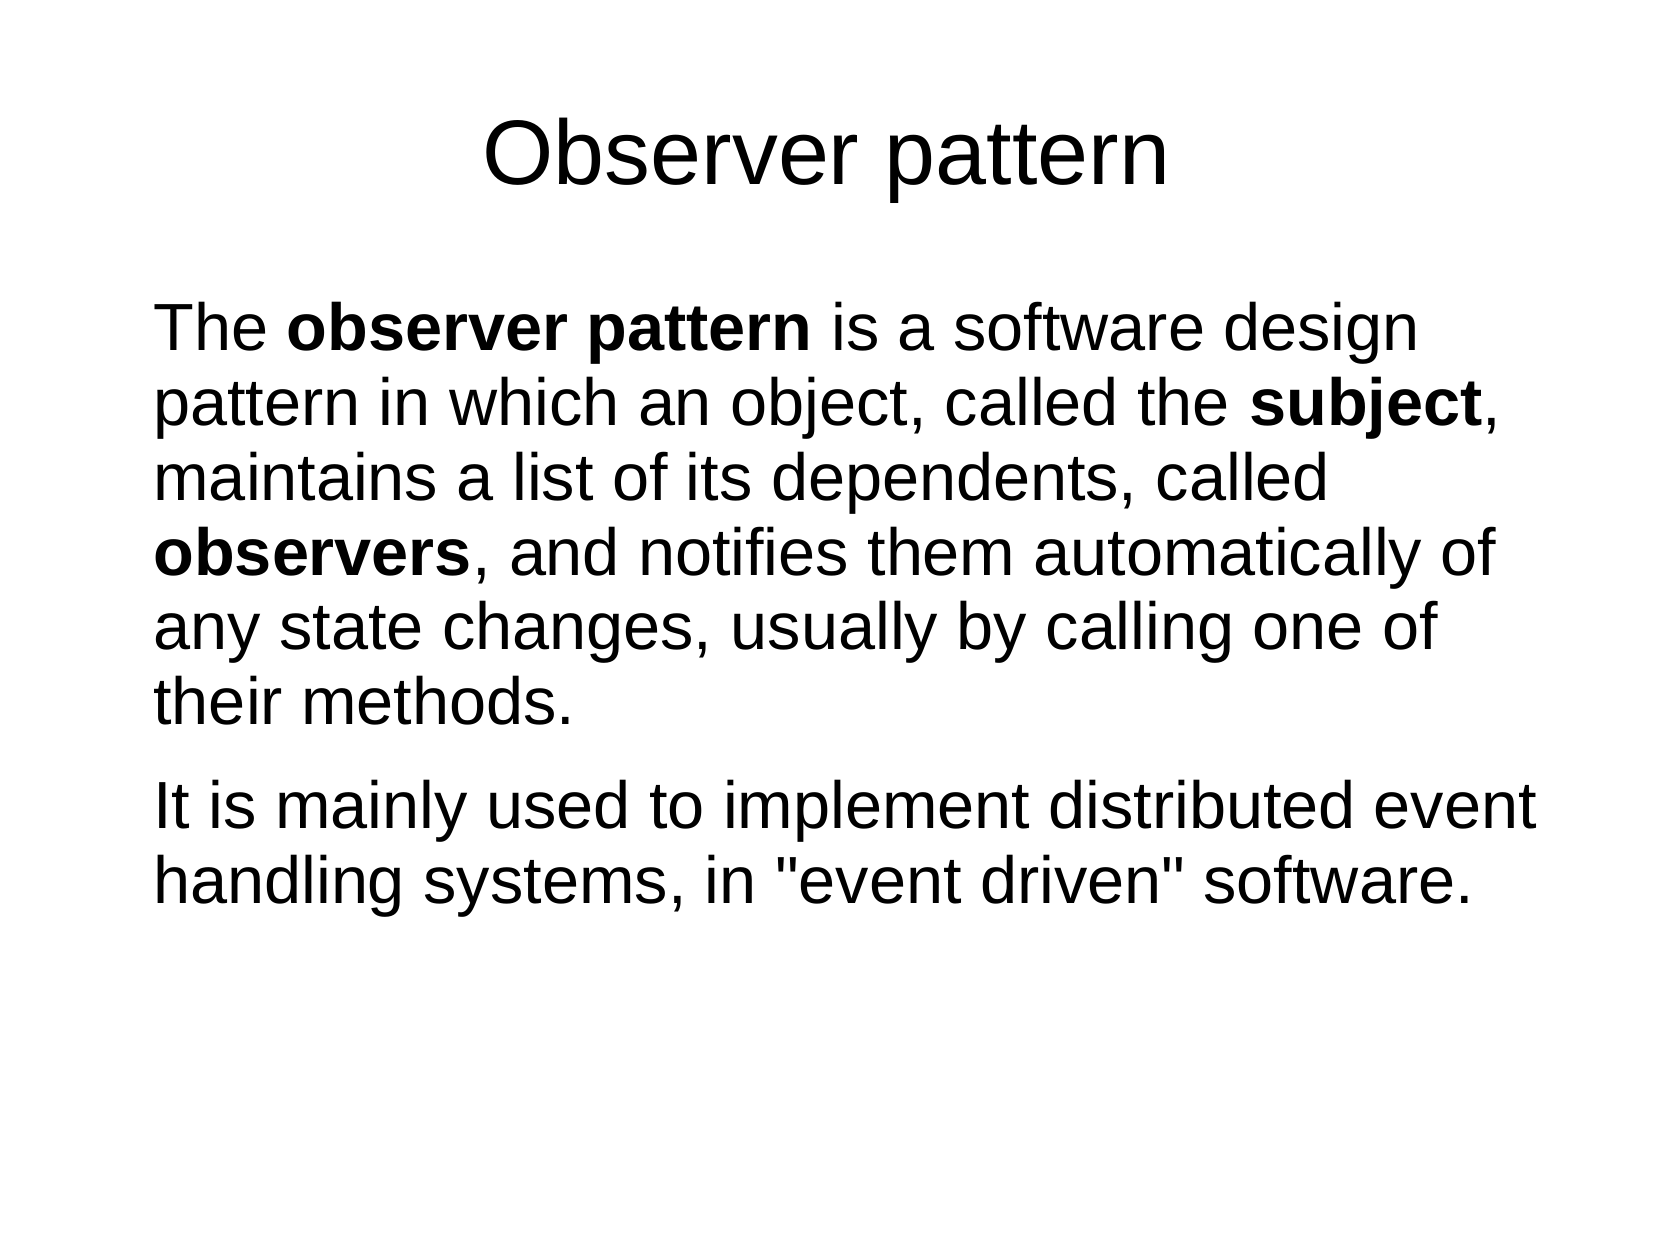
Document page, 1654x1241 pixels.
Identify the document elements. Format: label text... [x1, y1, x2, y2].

list The observer pattern is a software design pattern in which an object, called the subject, maintains a list of its dependents, called observers, and notifies them automatically of any state changes, usually by calling one of their methods. It is mainly used to implement distributed event handling systems, in "event driven" software. [82, 290, 1571, 1010]
title Observer pattern [82, 49, 1571, 257]
